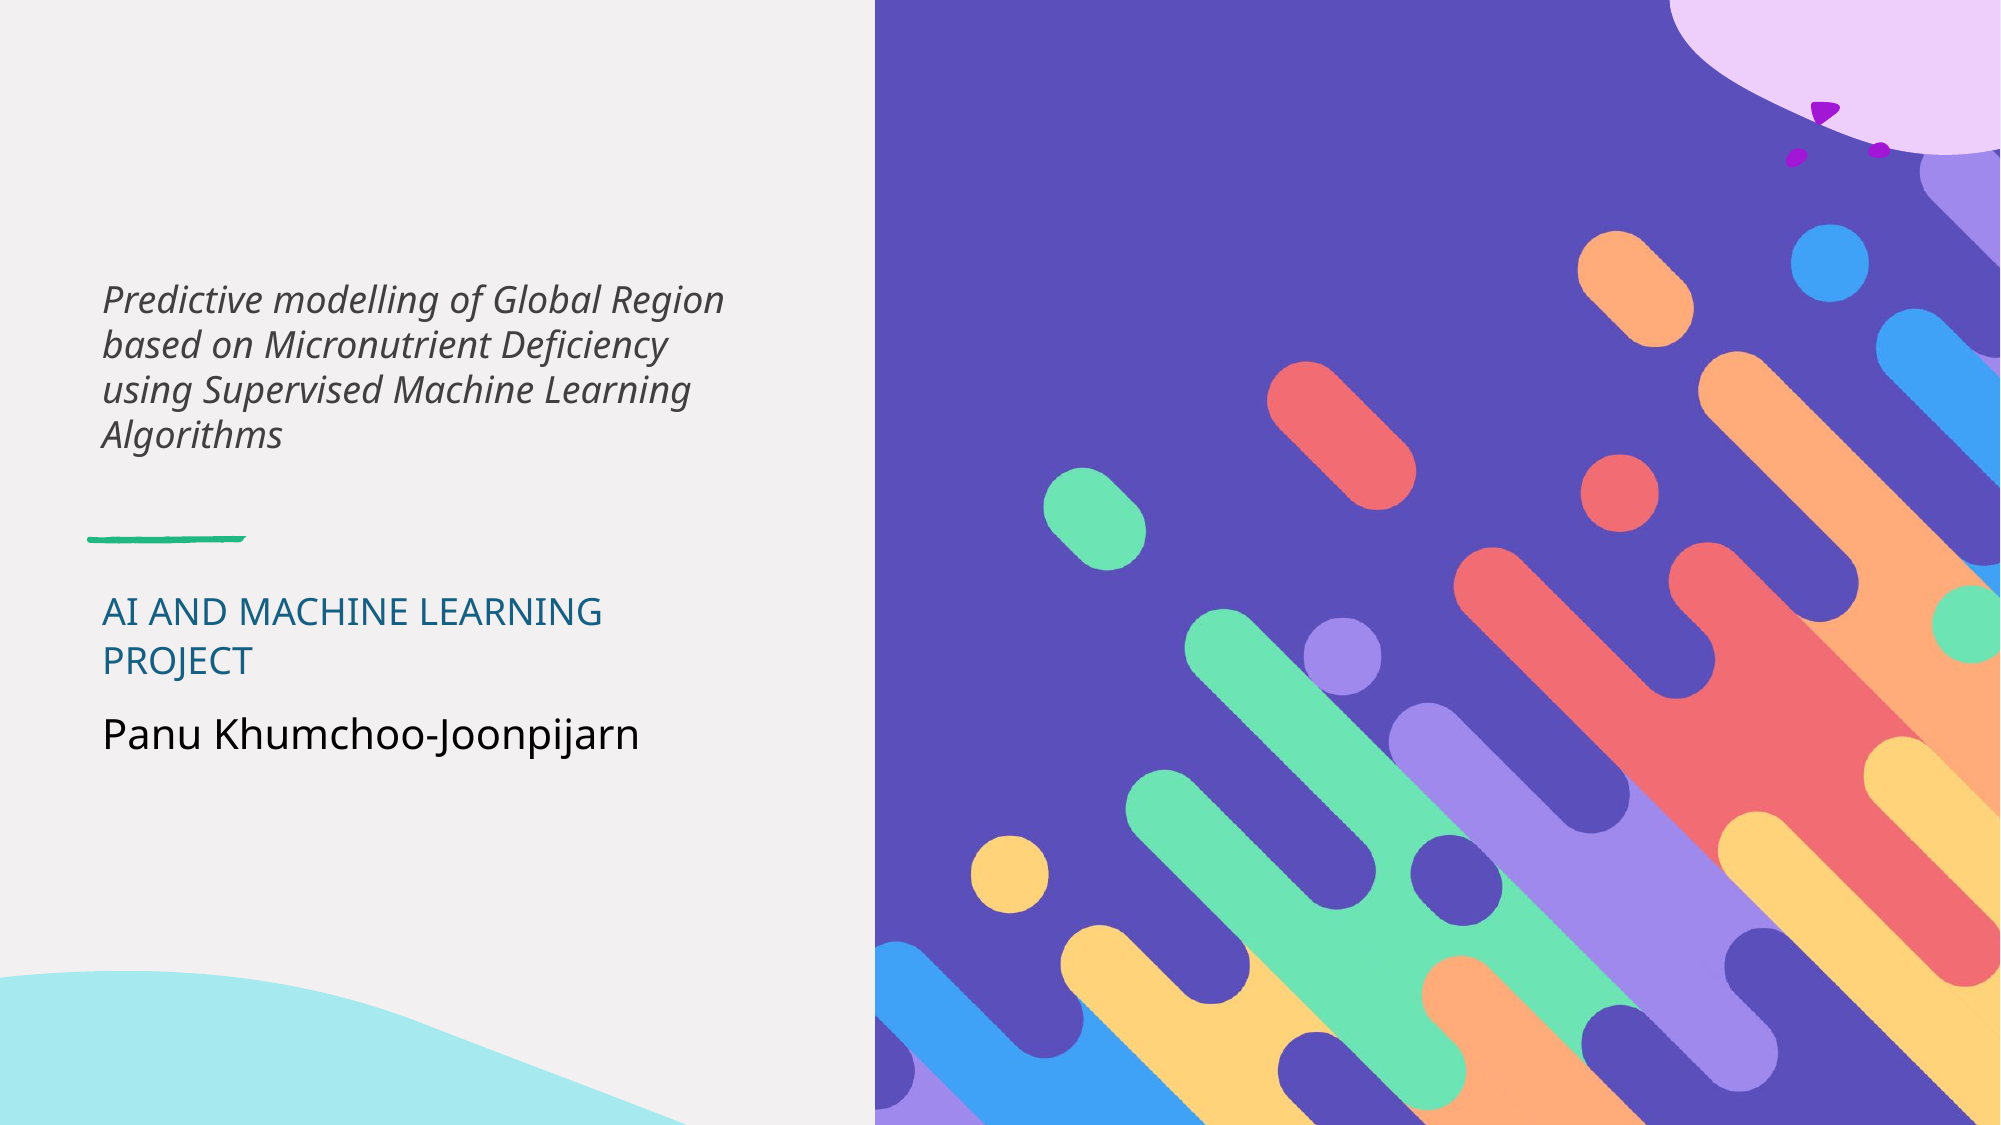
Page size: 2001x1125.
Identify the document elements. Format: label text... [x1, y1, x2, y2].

picture [875, 0, 2000, 1125]
text_box [1785, 148, 1808, 168]
text_box [1669, 0, 2000, 158]
text_box [0, 0, 875, 1125]
subtitle AI and Machine Learning Project Panu Khumchoo-Joonpijarn [86, 575, 762, 940]
title Predictive modelling of Global Region based on Micronutrient Deficiency using Supervised Machine Learning Algorithms [86, 145, 762, 509]
